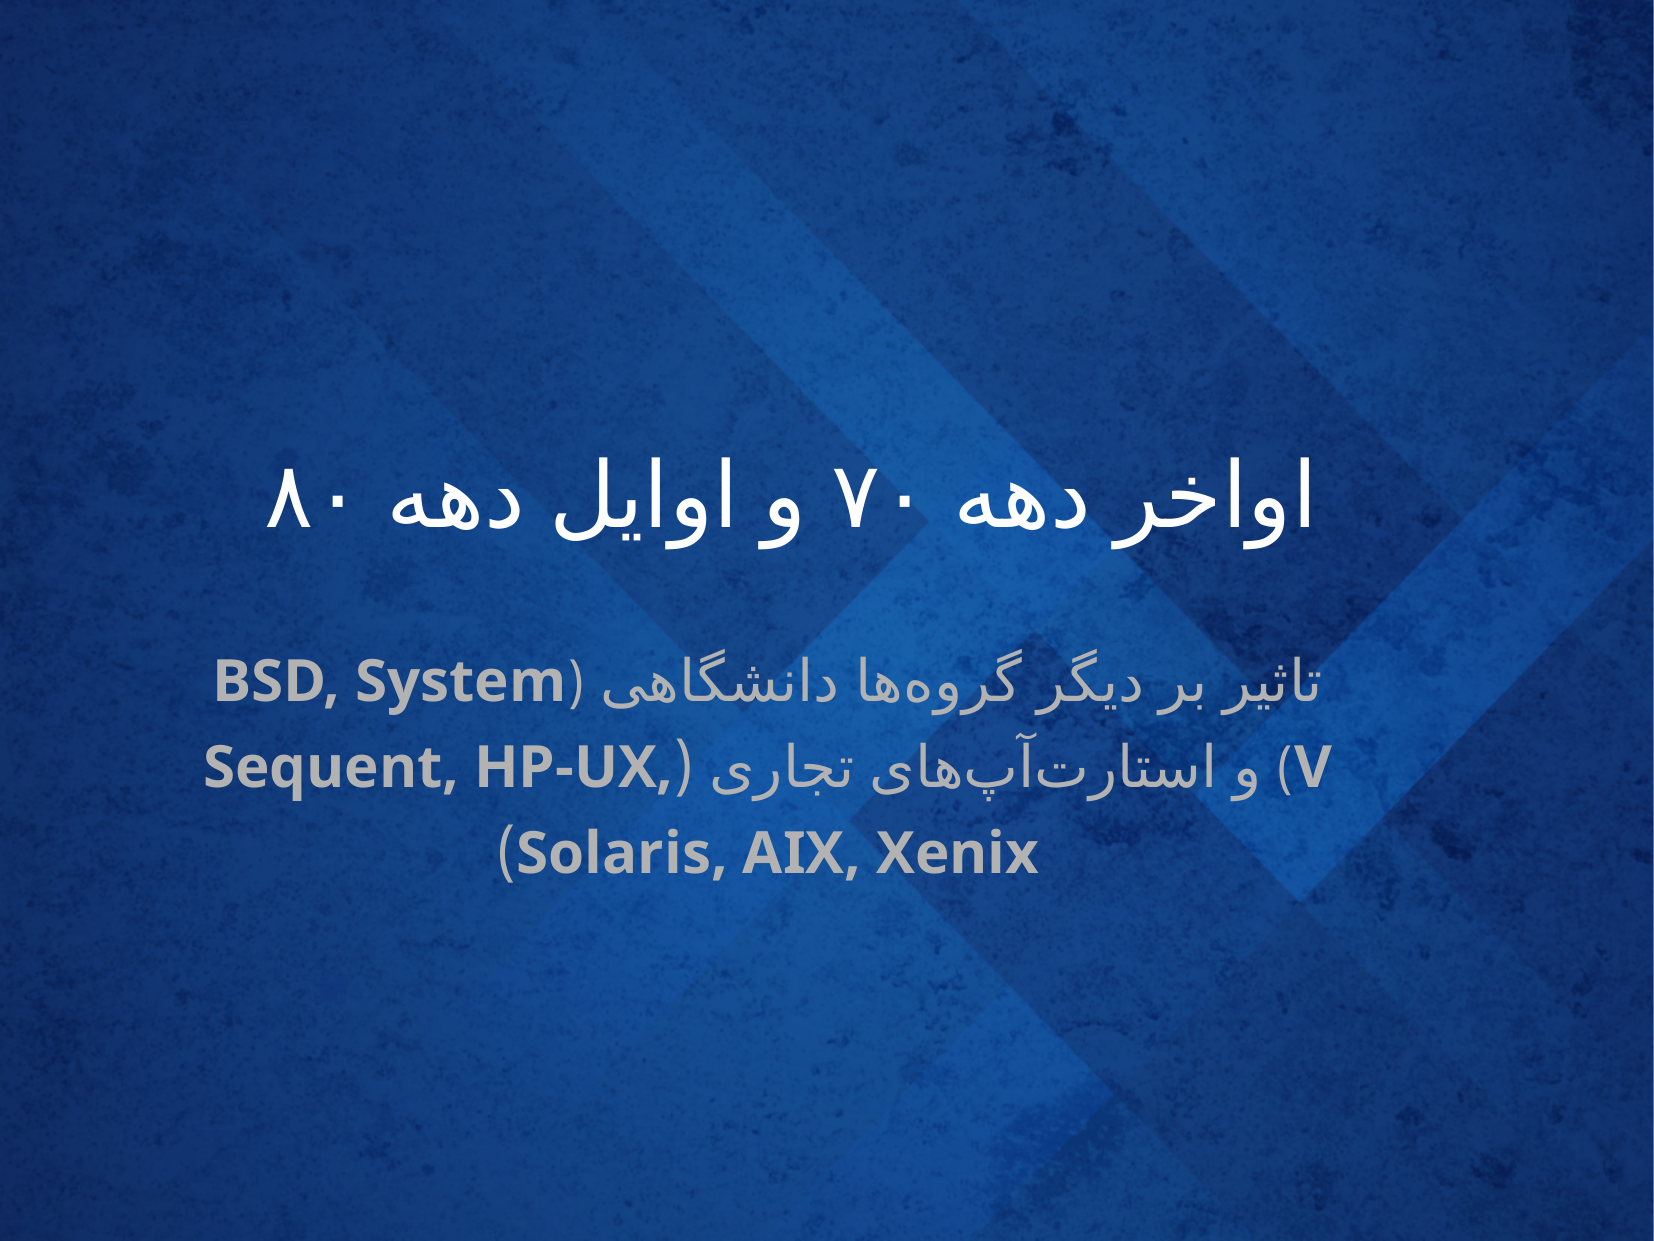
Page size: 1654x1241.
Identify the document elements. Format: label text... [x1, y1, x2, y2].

subtitle تاثیر بر دیگر گروه‌ها دانشگاهی (BSD, System V) و استارت‌آپ‌های تجاری (Sequent, HP-UX, Solaris, AIX, Xenix) [194, 609, 1341, 927]
title اواخر دهه ۷۰ و اوایل دهه ۸۰ [194, 383, 1388, 628]
picture [0, 0, 1654, 1241]
